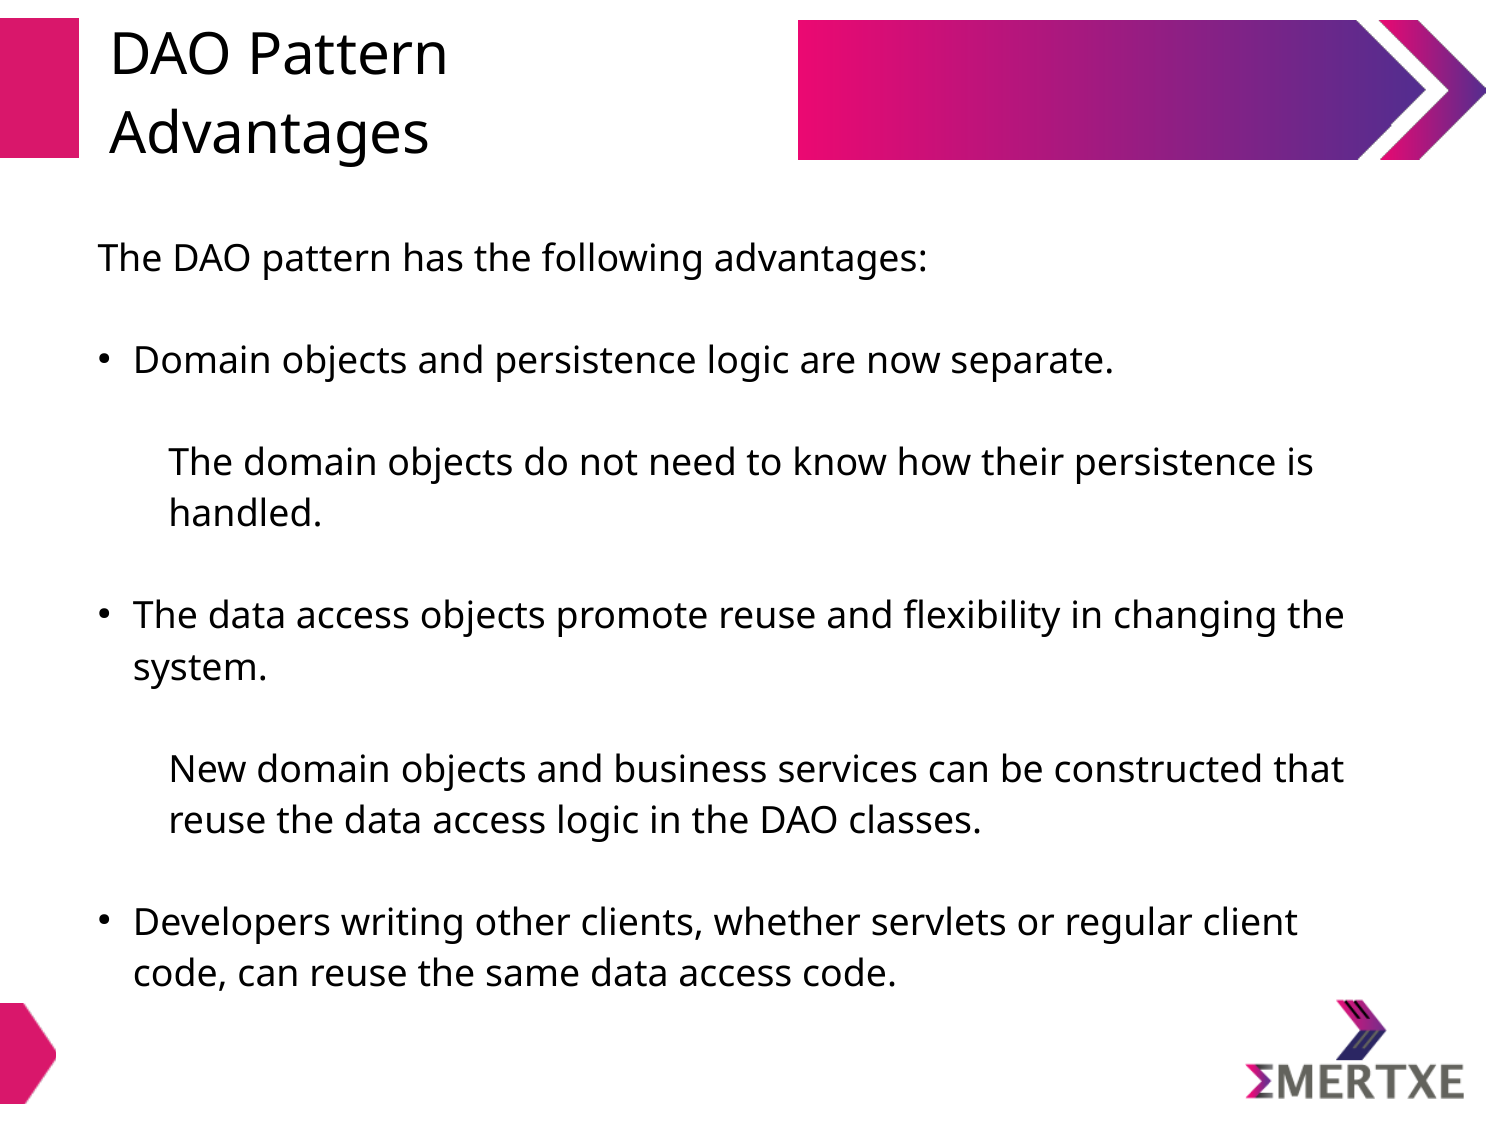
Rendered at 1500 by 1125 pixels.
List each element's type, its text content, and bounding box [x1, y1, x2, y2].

text_box The DAO pattern has the following advantages: Domain objects and persistence logic are now separate. The domain objects do not need to know how their persistence is handled. The data access objects promote reuse and flexibility in changing the system. New domain objects and business services can be constructed that reuse the data access logic in the DAO classes. Developers writing other clients, whether servlets or regular client code, can reuse the same data access code. [82, 224, 1418, 900]
text_box DAO Pattern Advantages [94, 5, 721, 156]
picture [798, 20, 1486, 160]
picture [1245, 996, 1465, 1099]
